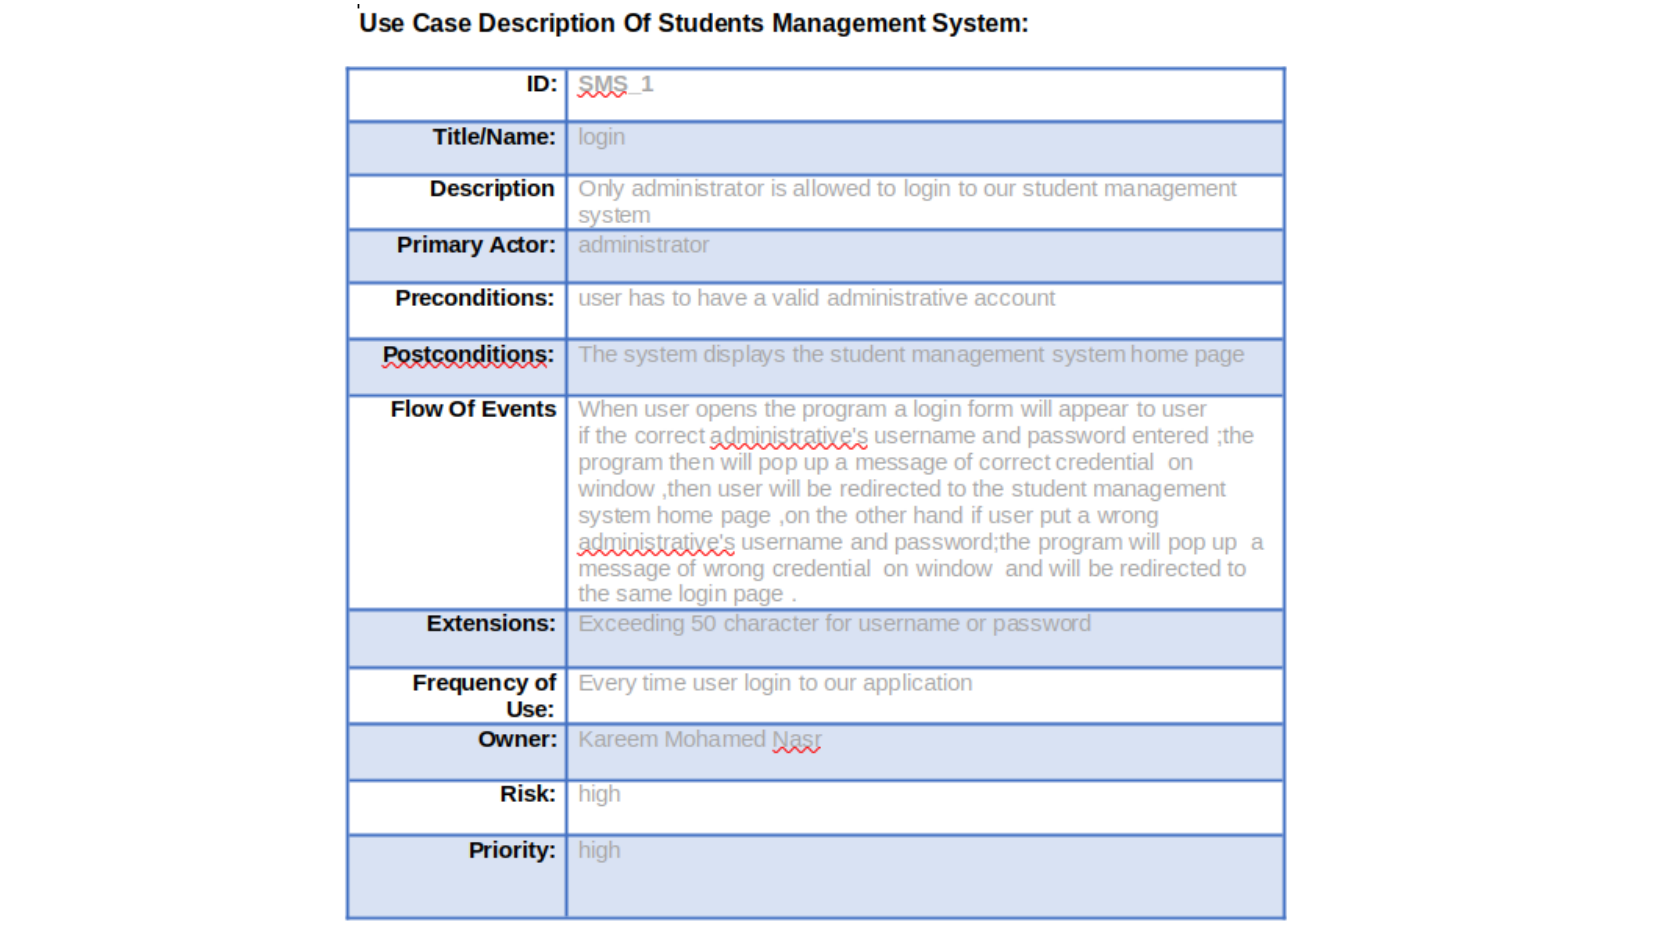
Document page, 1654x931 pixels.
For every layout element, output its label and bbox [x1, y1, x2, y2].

picture [322, 4, 1337, 927]
